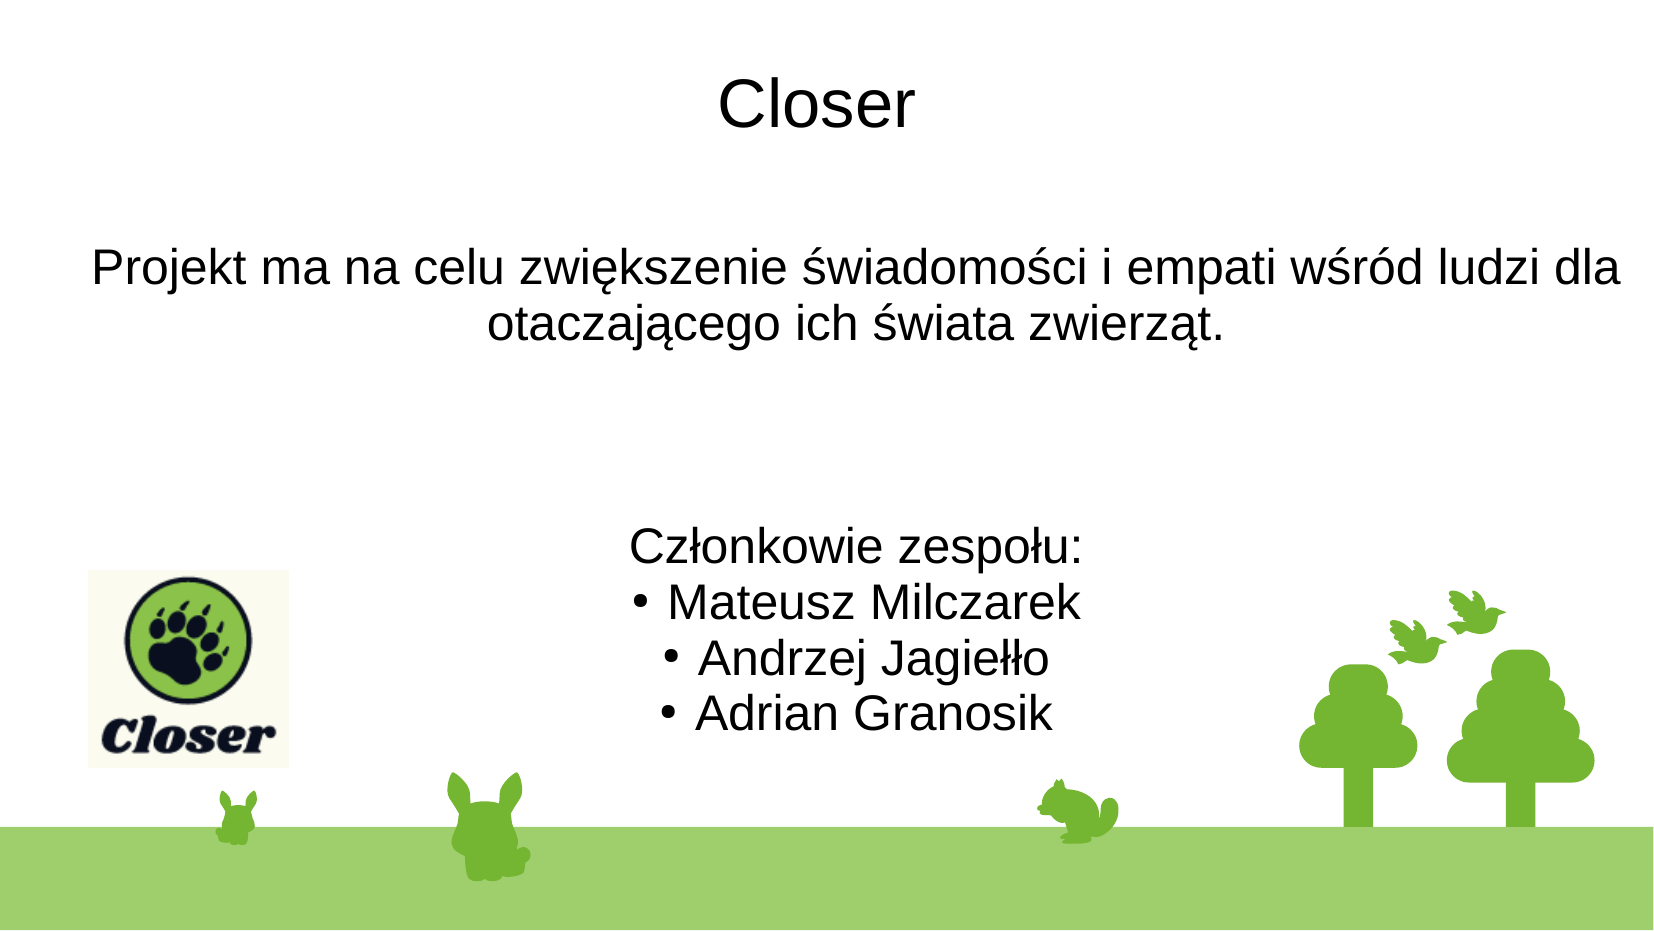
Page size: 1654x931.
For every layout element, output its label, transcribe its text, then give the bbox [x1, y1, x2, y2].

subtitle Projekt ma na celu zwiększenie świadomości i empati wśród ludzi dla otaczającego ich świata zwierząt. Członkowie zespołu: Mateusz Milczarek Andrzej Jagiełło Adrian Granosik [88, 206, 1625, 886]
picture [88, 570, 289, 768]
title Closer [88, 29, 1565, 178]
